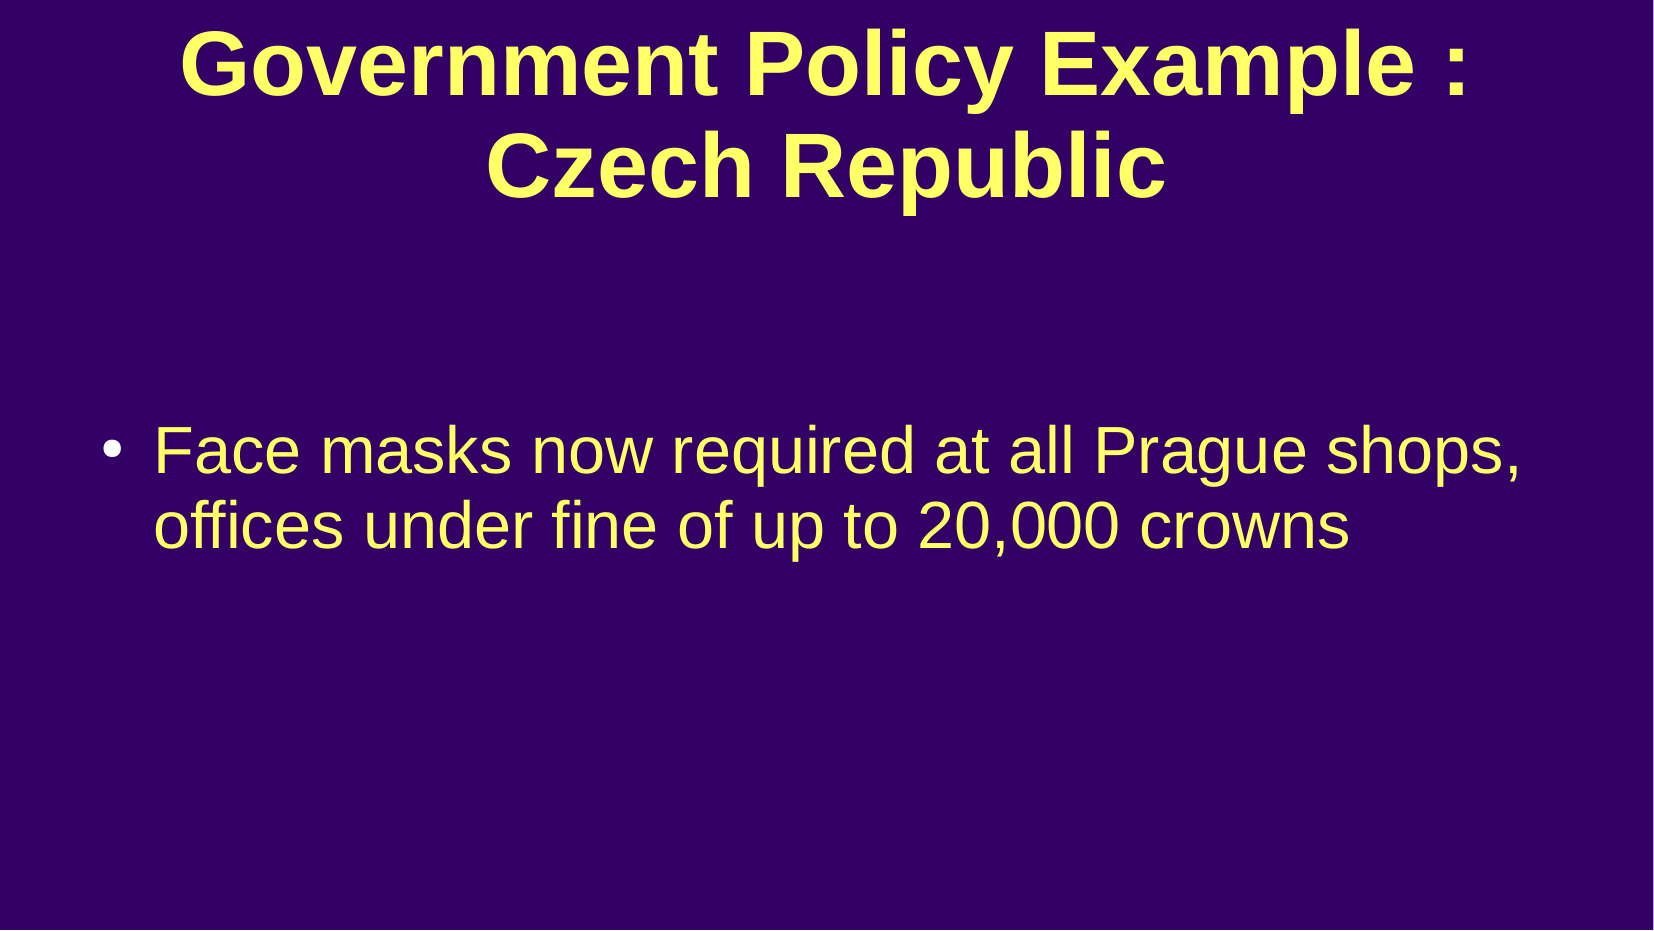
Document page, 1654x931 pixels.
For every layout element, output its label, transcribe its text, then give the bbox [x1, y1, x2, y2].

title Government Policy Example : Czech Republic [82, 12, 1571, 218]
list Face masks now required at all Prague shops, offices under fine of up to 20,000 crowns [82, 413, 1571, 812]
